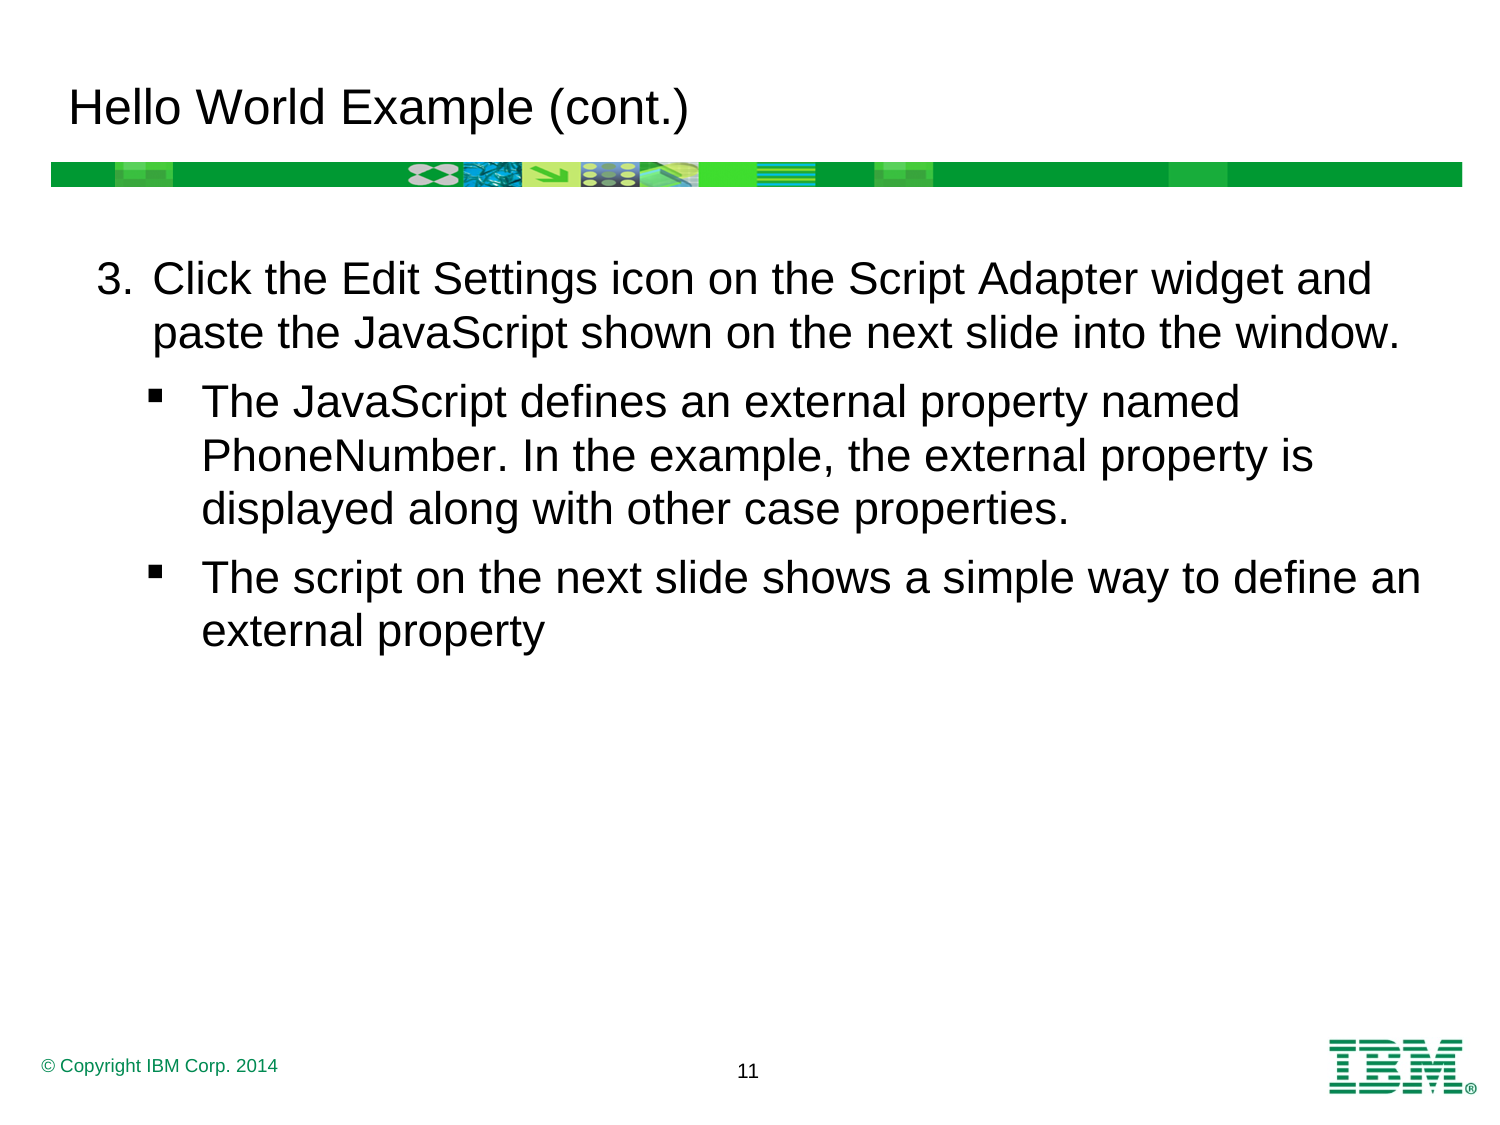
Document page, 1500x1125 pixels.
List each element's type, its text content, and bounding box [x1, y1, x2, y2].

picture [1327, 1037, 1479, 1096]
picture [50, 161, 1463, 189]
list Click the Edit Settings icon on the Script Adapter widget and paste the JavaScript shown on the next slide into the window. The JavaScript defines an external property named PhoneNumber. In the example, the external property is displayed along with other case properties. The script on the next slide shows a simple way to define an external property [24, 243, 1463, 1038]
title Hello World Example (cont.) [53, 69, 1239, 144]
